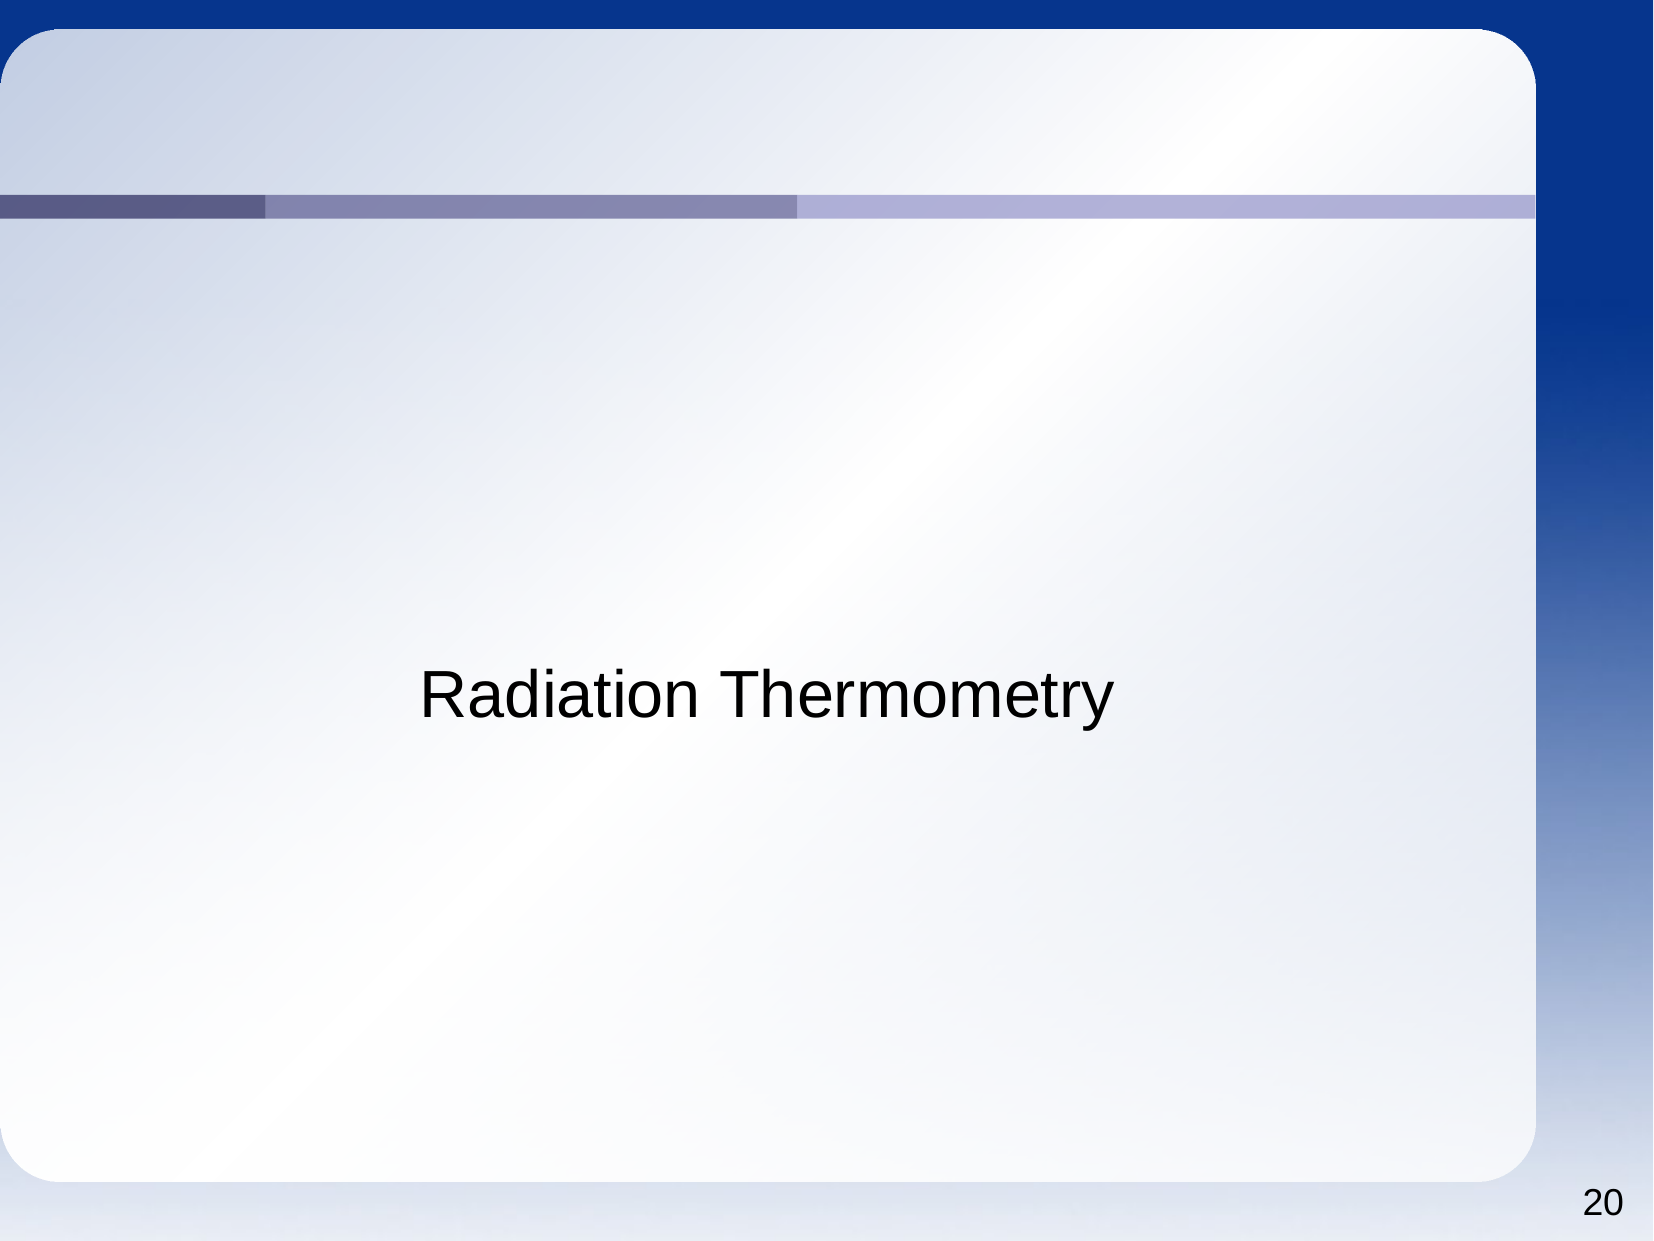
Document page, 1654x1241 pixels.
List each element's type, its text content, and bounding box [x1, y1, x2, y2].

subtitle Radiation Thermometry [29, 236, 1506, 1152]
picture [0, 0, 1654, 1241]
